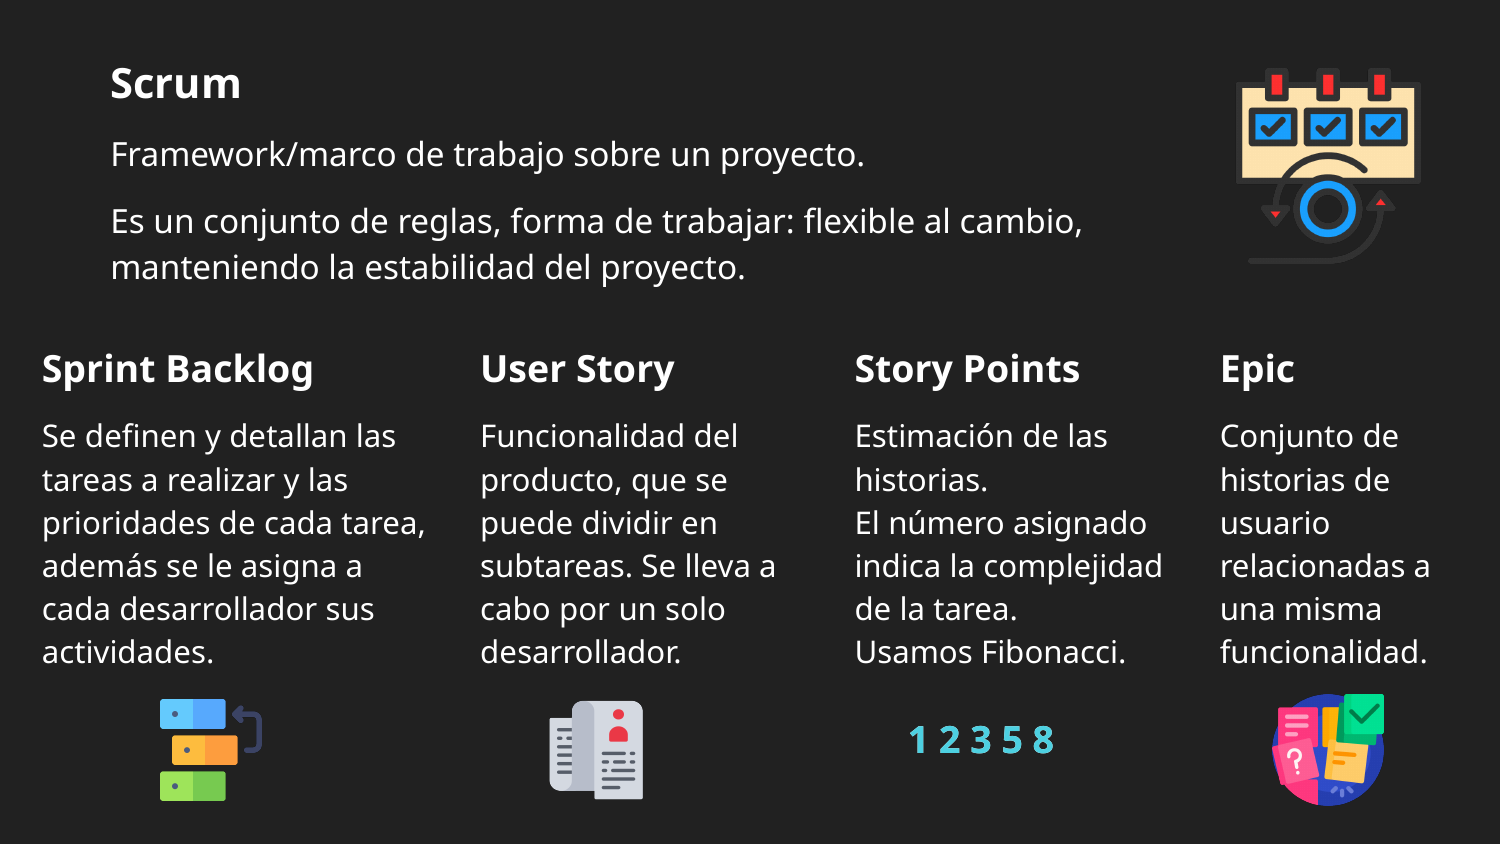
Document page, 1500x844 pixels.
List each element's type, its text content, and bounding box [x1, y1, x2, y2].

picture [1272, 694, 1384, 806]
picture [540, 699, 652, 801]
text_box Scrum Framework/marco de trabajo sobre un proyecto. Es un conjunto de reglas, forma de trabajar: flexible al cambio, manteniendo la estabilidad del proyecto. [95, 34, 1291, 302]
picture [160, 699, 262, 801]
text_box Epic Conjunto de historias de usuario relacionadas a una misma funcionalidad. [1204, 323, 1500, 685]
picture [1230, 68, 1426, 264]
text_box Story Points Estimación de las historias. El número asignado indica la complejidad de la tarea. Usamos Fibonacci. [839, 323, 1191, 685]
text_box User Story Funcionalidad del producto, que se puede dividir en subtareas. Se lleva a cabo por un solo desarrollador. [465, 323, 839, 685]
text_box 1 2 3 5 8 [865, 694, 1097, 777]
text_box Sprint Backlog Se definen y detallan las tareas a realizar y las prioridades de cada tarea, además se le asigna a cada desarrollador sus actividades. [26, 323, 453, 685]
